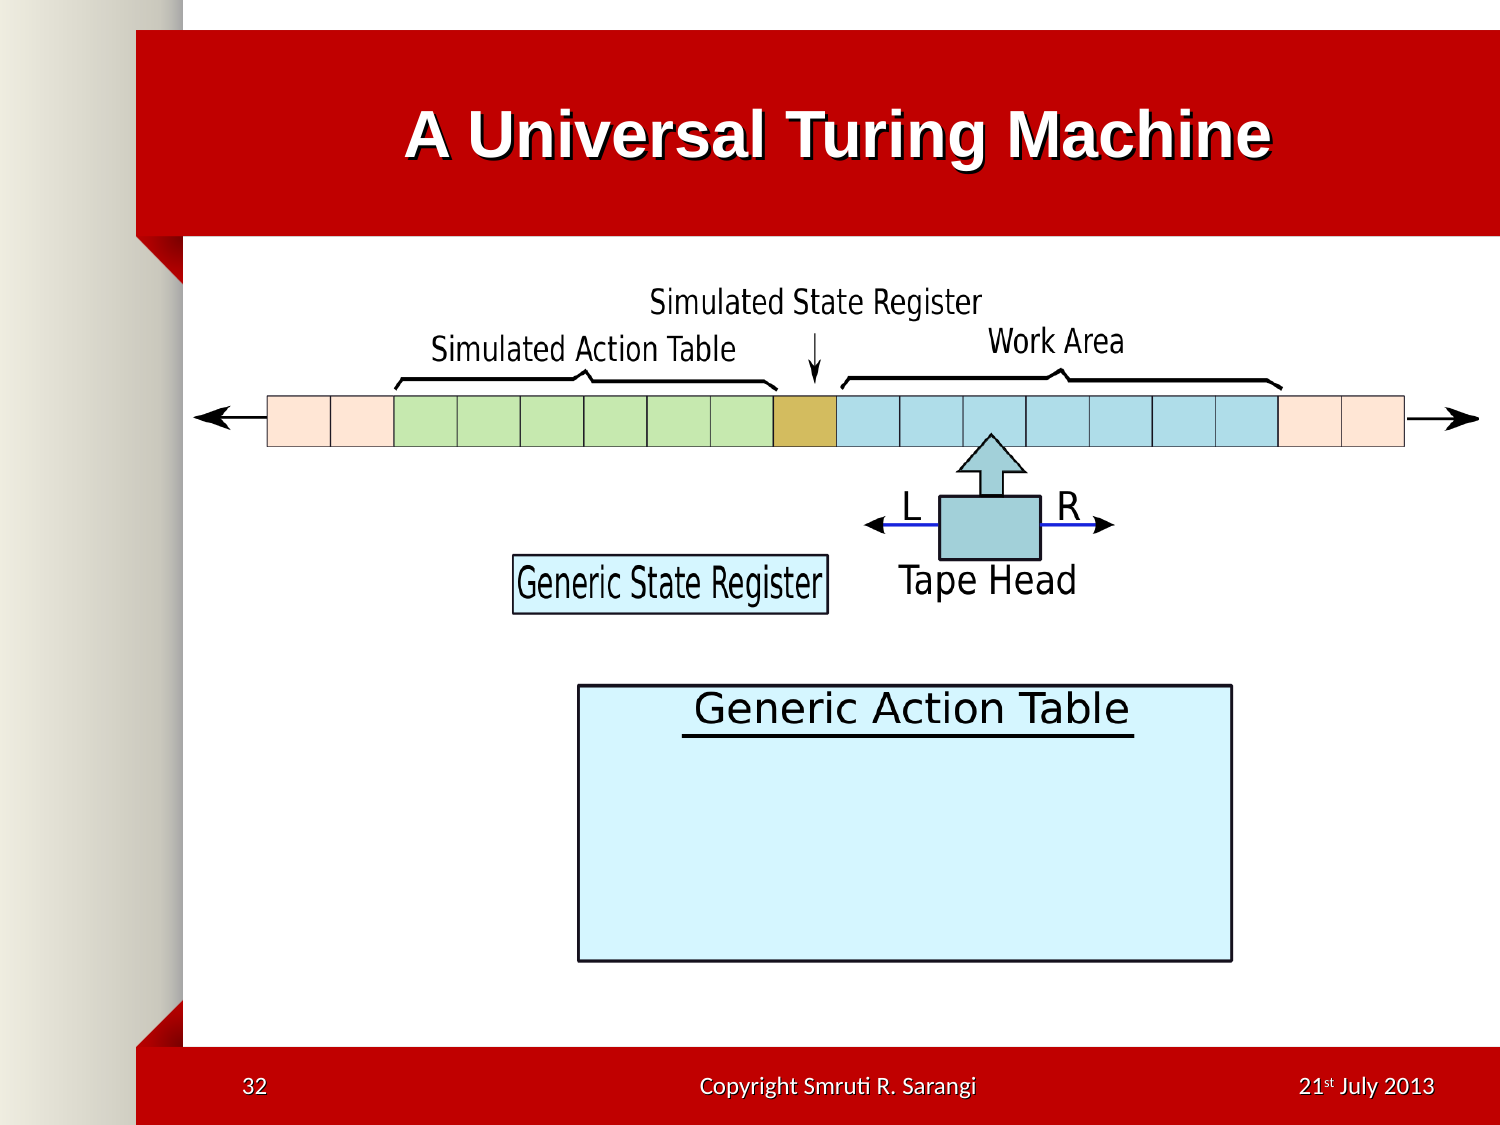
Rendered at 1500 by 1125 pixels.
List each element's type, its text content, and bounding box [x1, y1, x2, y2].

title A Universal Turing Machine [230, 57, 1447, 211]
picture [0, 0, 1500, 1125]
